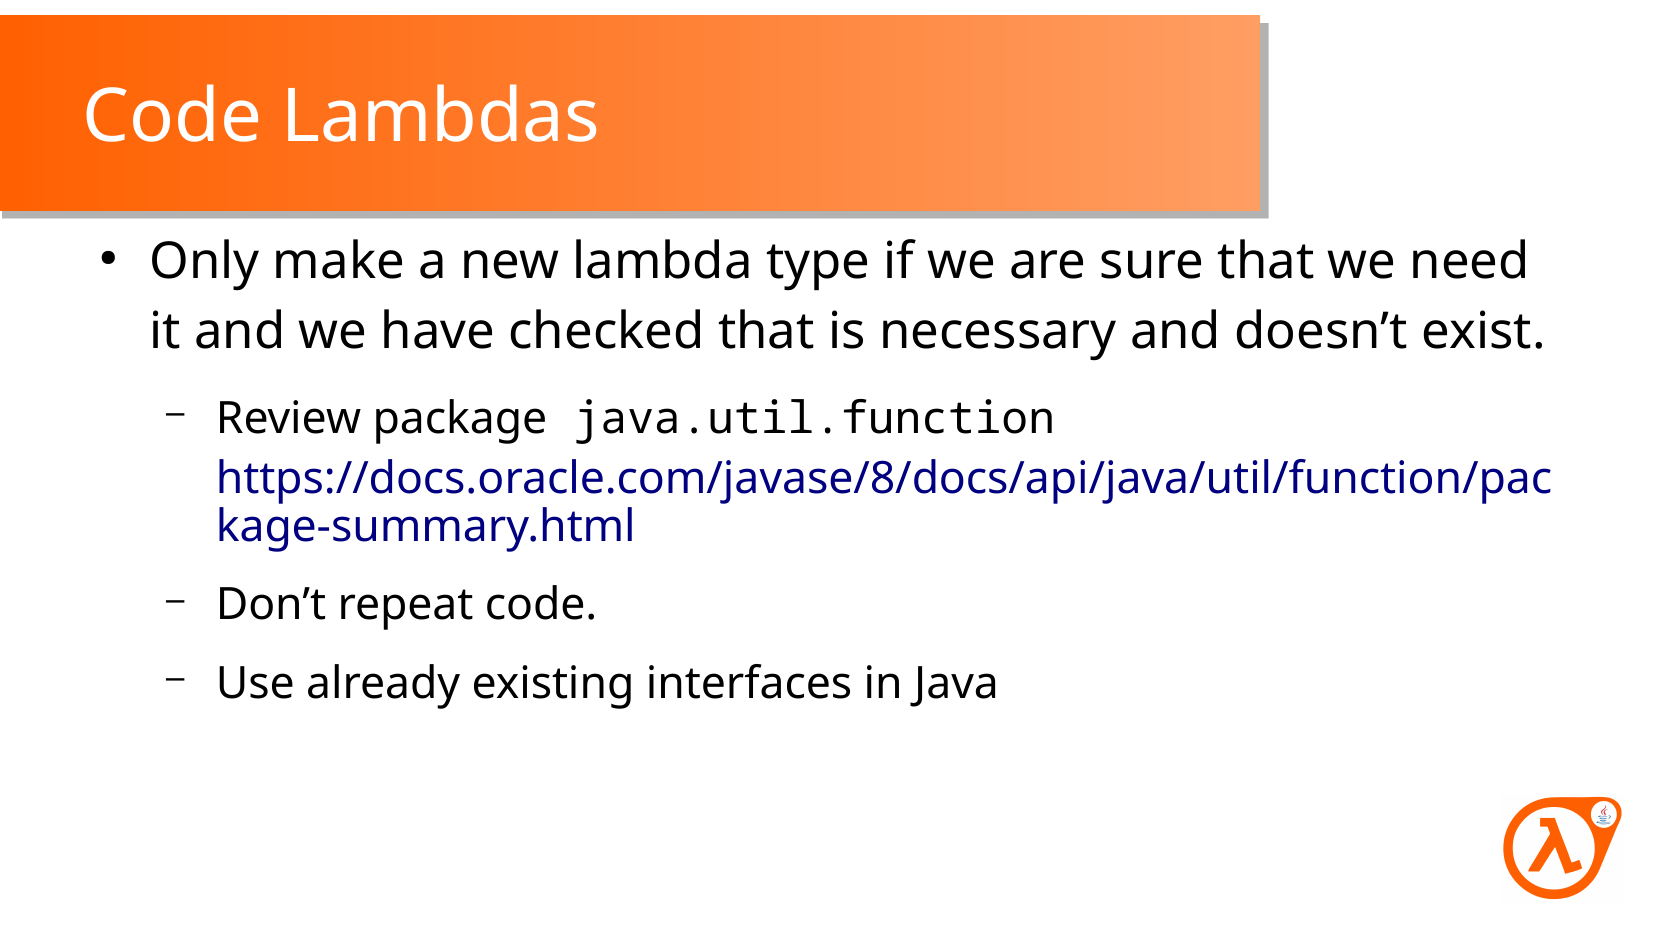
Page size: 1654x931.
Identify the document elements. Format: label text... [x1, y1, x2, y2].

list Only make a new lambda type if we are sure that we need it and we have checked that is necessary and doesn’t exist. Review package java.util.function https://docs.oracle.com/javase/8/docs/api/java/util/function/package-summary.html Don’t repeat code. Use already existing interfaces in Java [82, 224, 1571, 764]
picture [1500, 794, 1625, 903]
title Code Lambdas [82, 35, 1235, 189]
